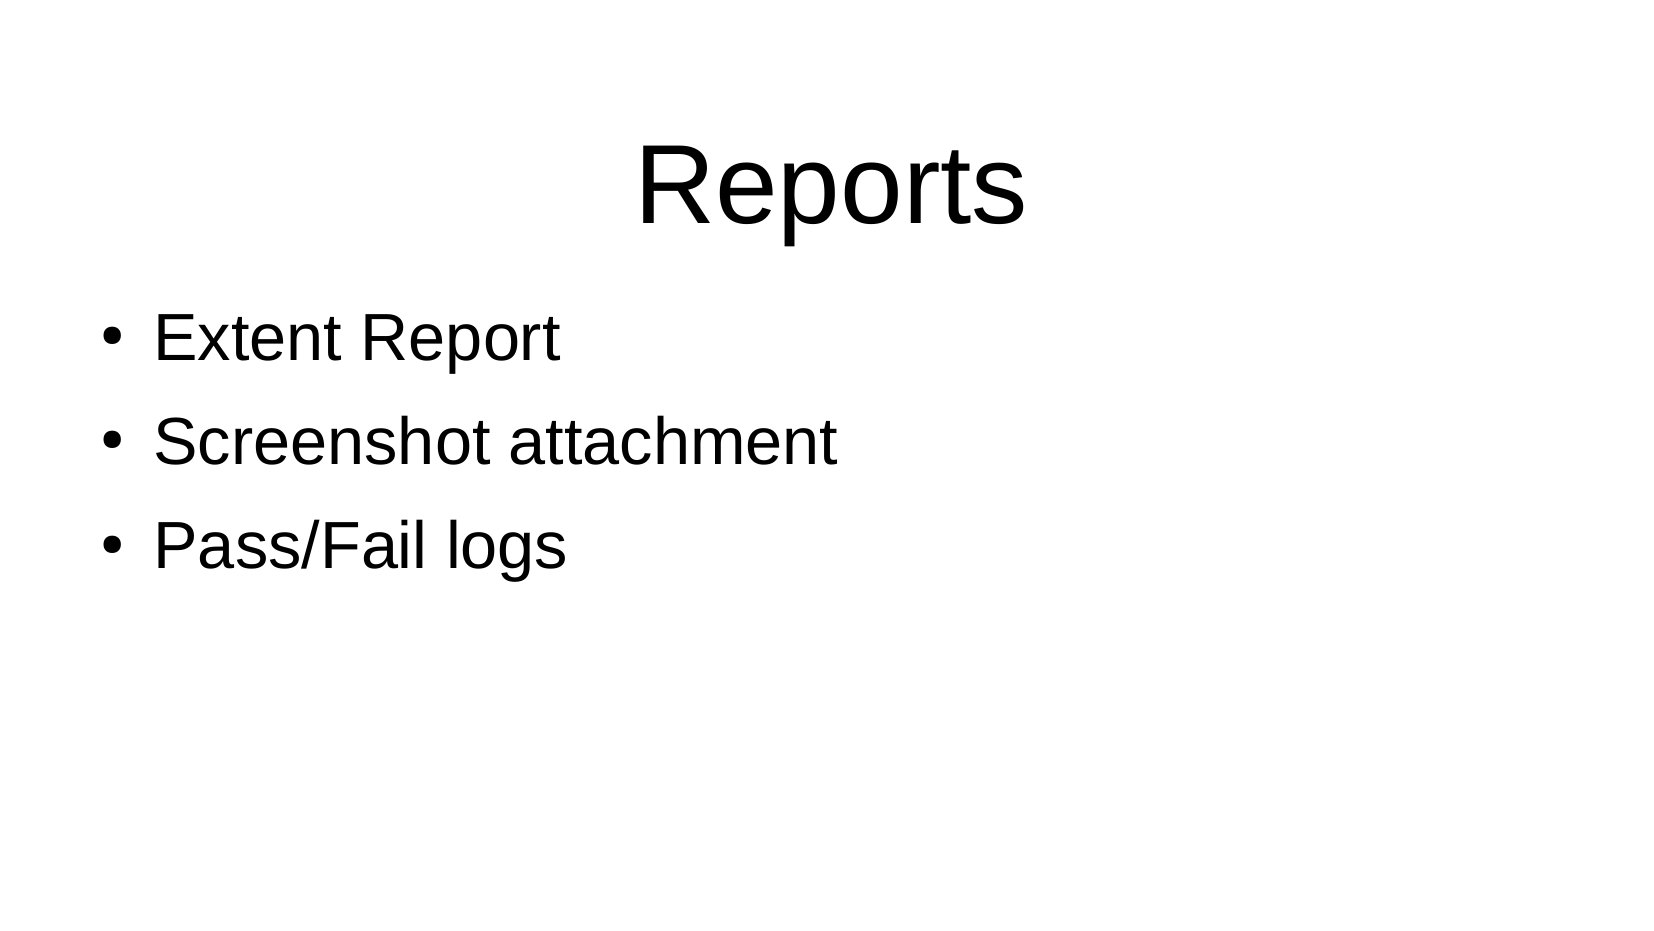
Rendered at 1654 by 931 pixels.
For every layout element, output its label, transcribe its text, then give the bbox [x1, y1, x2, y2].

title Reports [86, 107, 1576, 263]
list Extent Report Screenshot attachment Pass/Fail logs [82, 300, 1571, 758]
